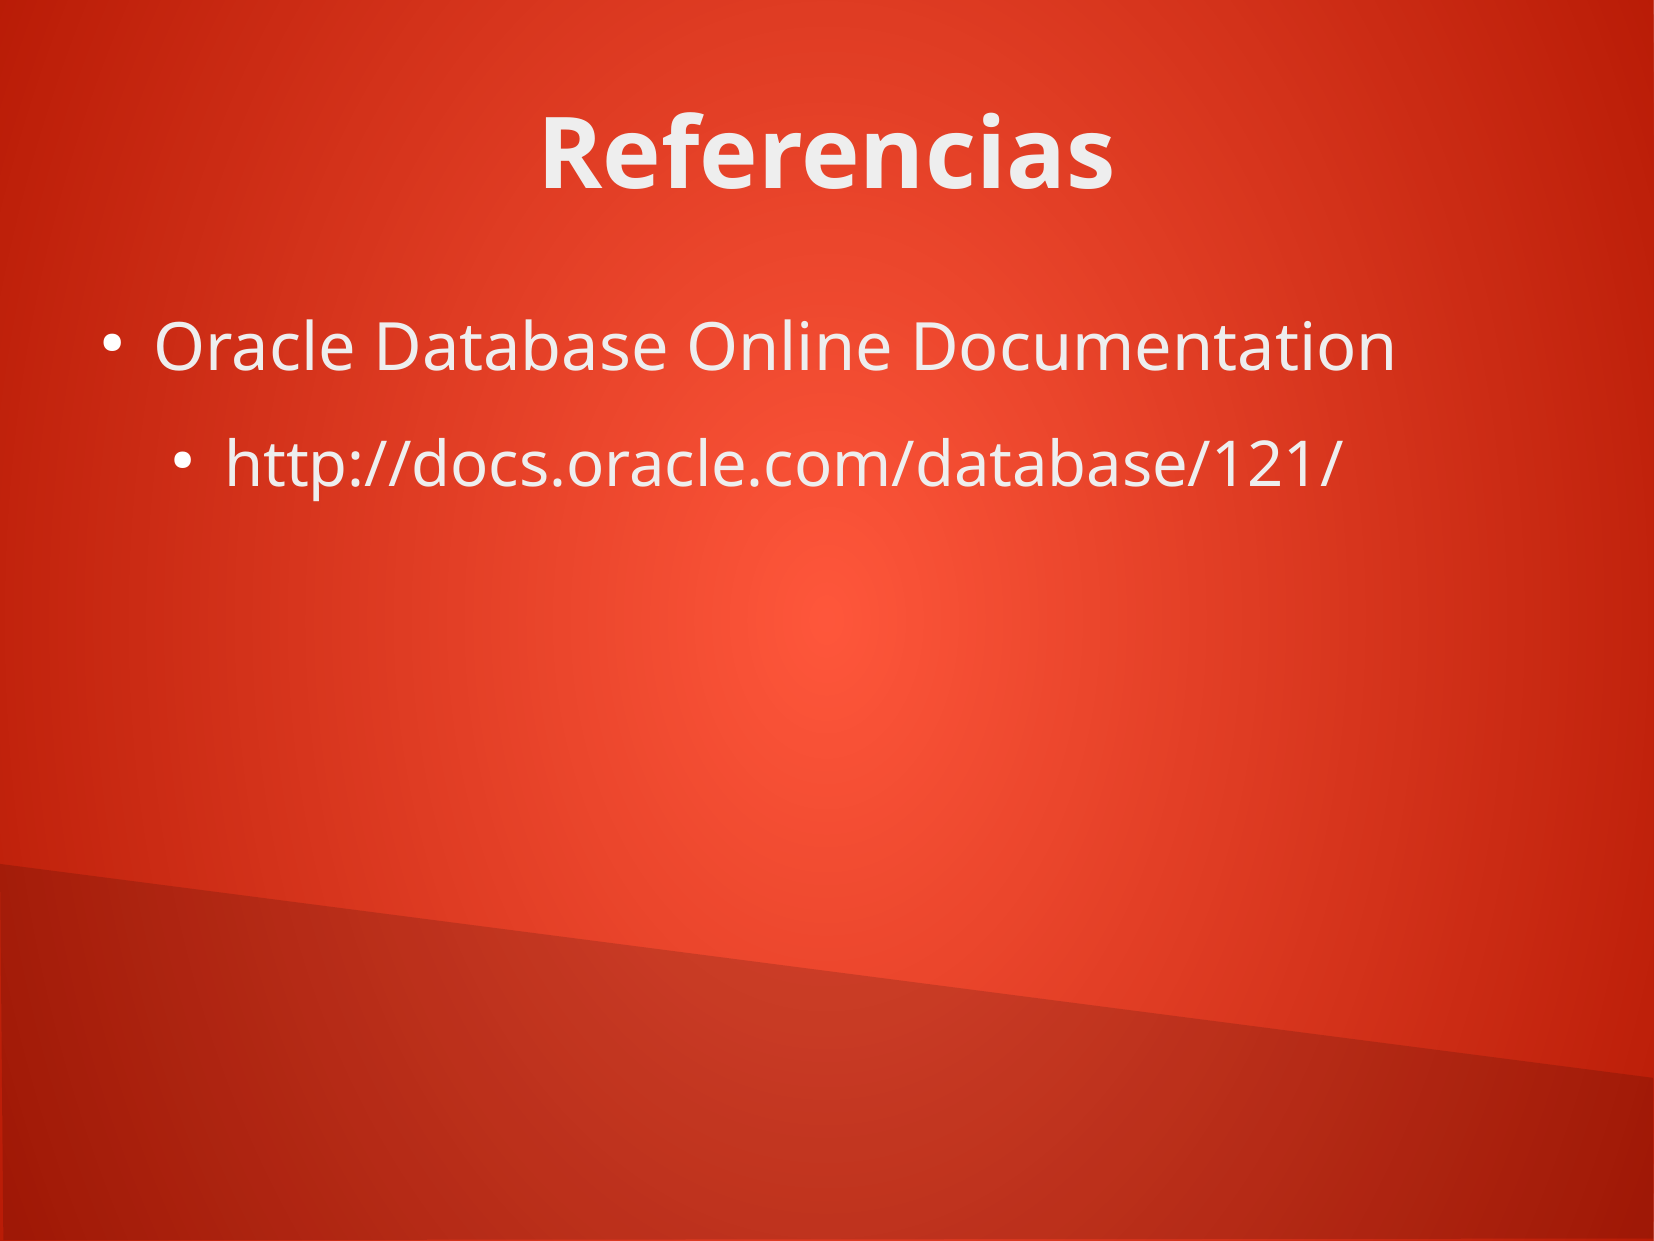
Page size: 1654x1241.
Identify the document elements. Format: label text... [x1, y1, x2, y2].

title Referencias [82, 47, 1571, 252]
list Oracle Database Online Documentation http://docs.oracle.com/database/121/ [82, 299, 1571, 1019]
